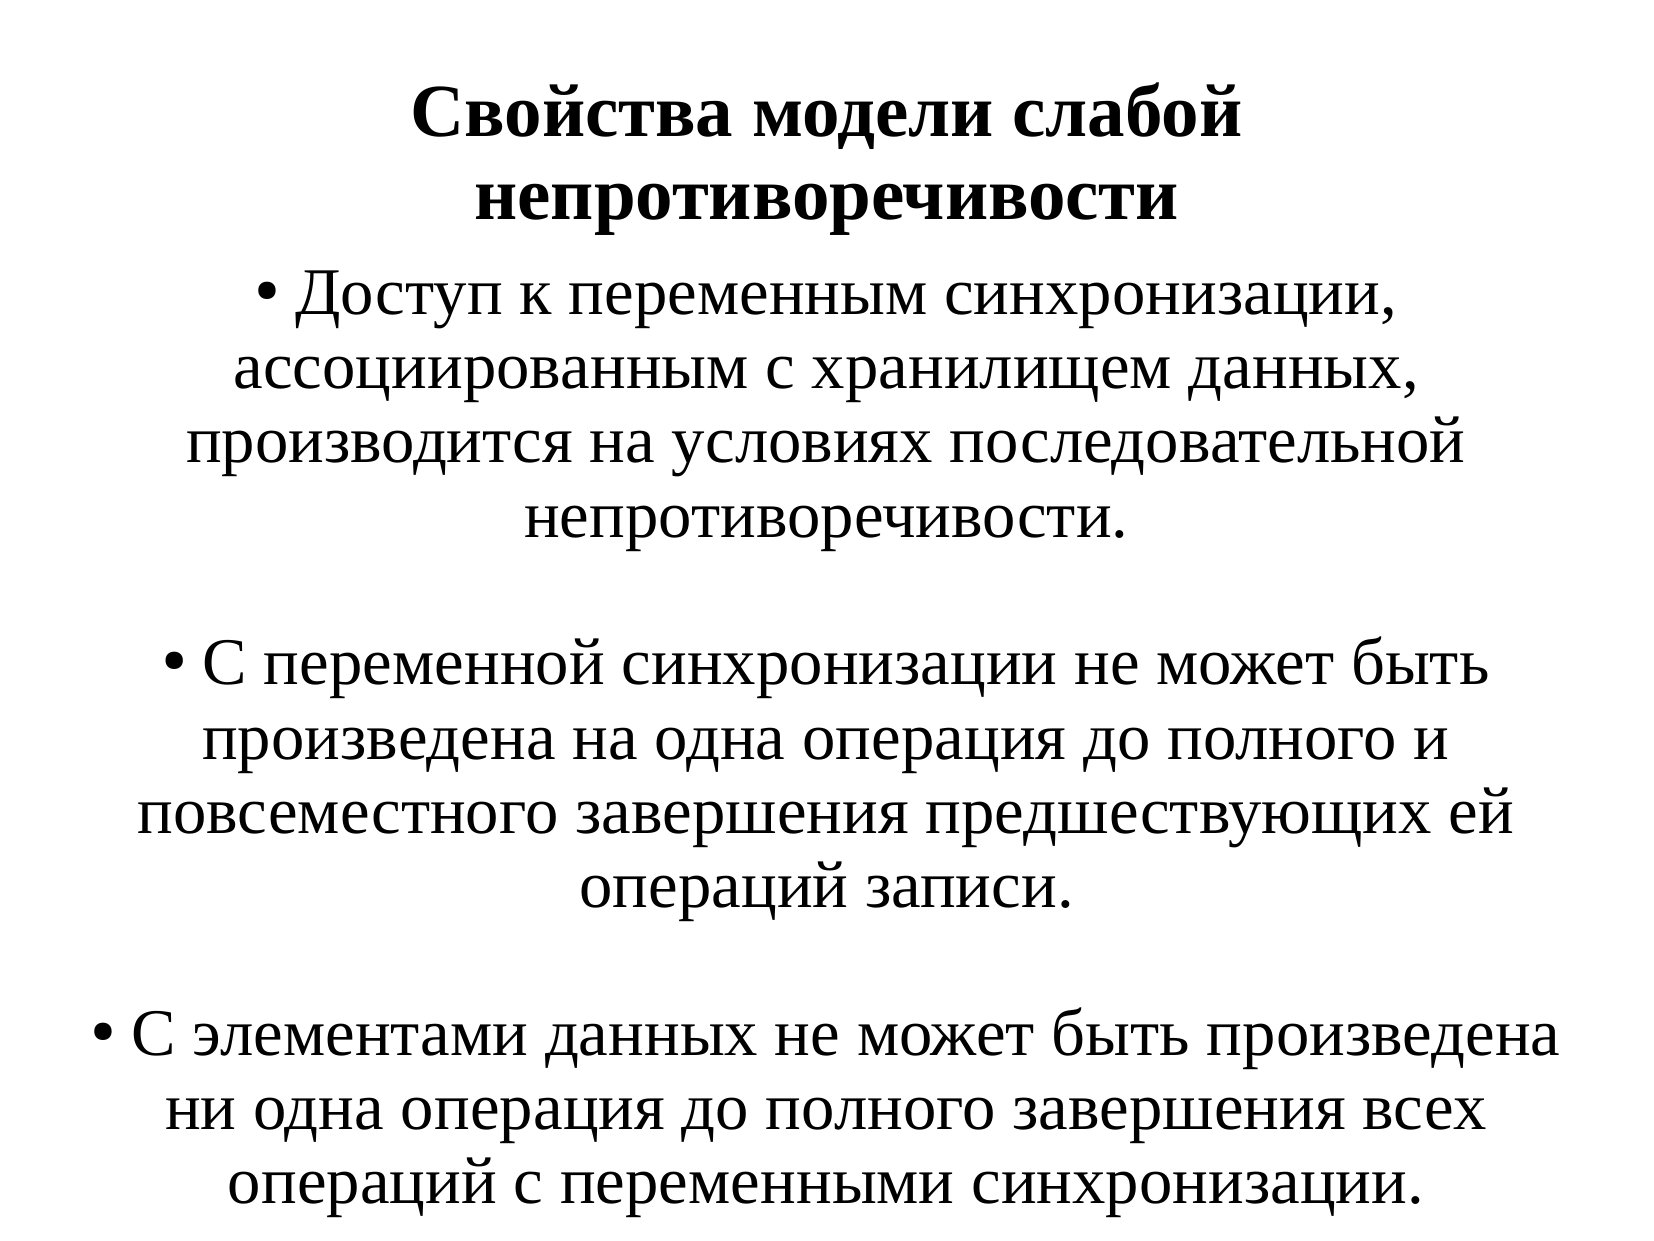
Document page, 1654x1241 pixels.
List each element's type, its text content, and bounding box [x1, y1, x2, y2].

title Свойства модели слабой непротиворечивости [82, 49, 1571, 255]
text_box Доступ к переменным синхронизации, ассоциированным с хранилищем данных, производится на условиях последовательной непротиворечивости. С переменной синхронизации не может быть произведена на одна операция до полного и повсеместного завершения предшествующих ей операций записи. С элементами данных не может быть произведена ни одна операция до полного завершения всех операций с переменными синхронизации. [82, 255, 1571, 1219]
